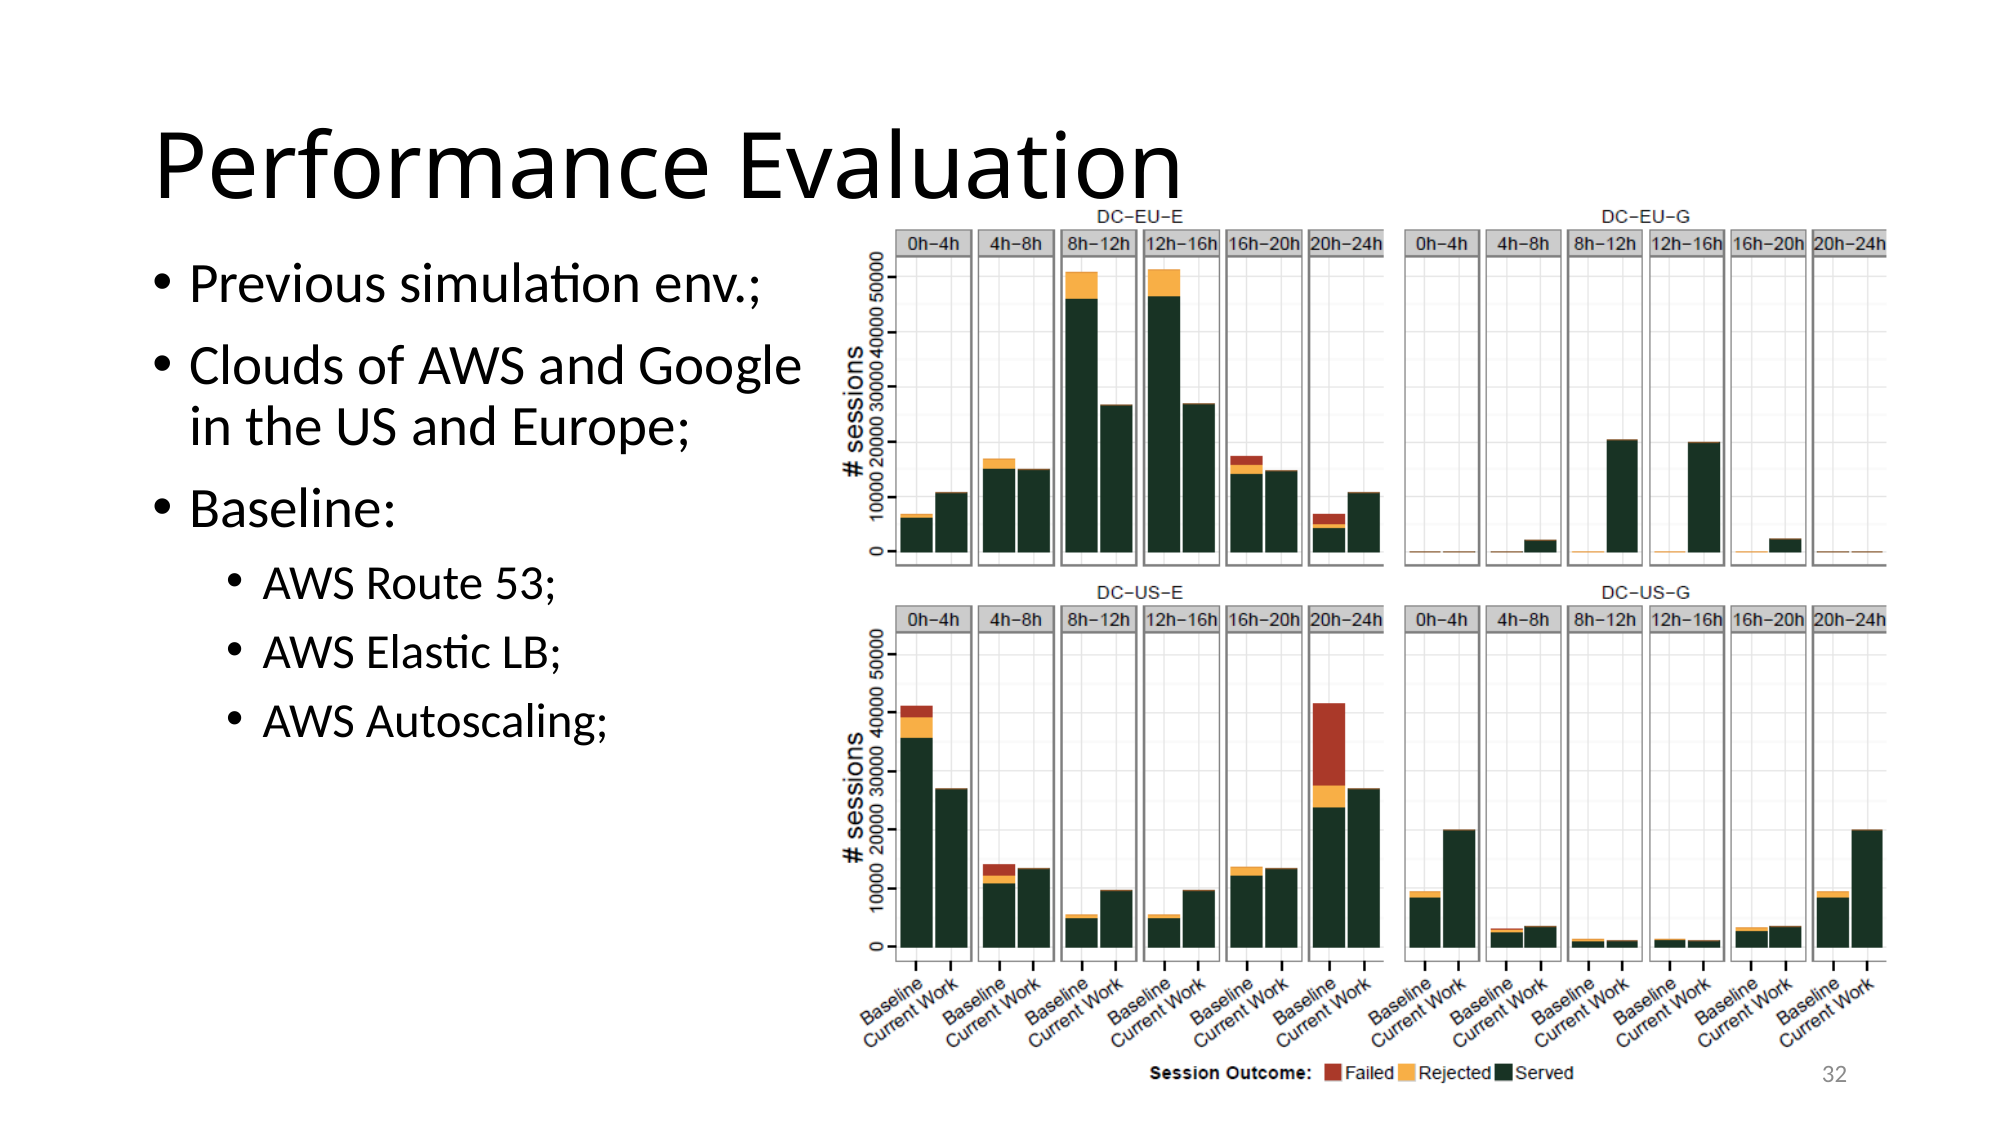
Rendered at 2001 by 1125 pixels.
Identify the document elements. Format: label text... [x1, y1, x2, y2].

list Previous simulation env.; Clouds of AWS and Google in the US and Europe; Baseline: AWS Route 53; AWS Elastic LB; AWS Autoscaling; [137, 245, 831, 758]
picture [831, 205, 1893, 1096]
slide_number <number> [1412, 1042, 1863, 1103]
title Performance Evaluation [137, 59, 1863, 245]
